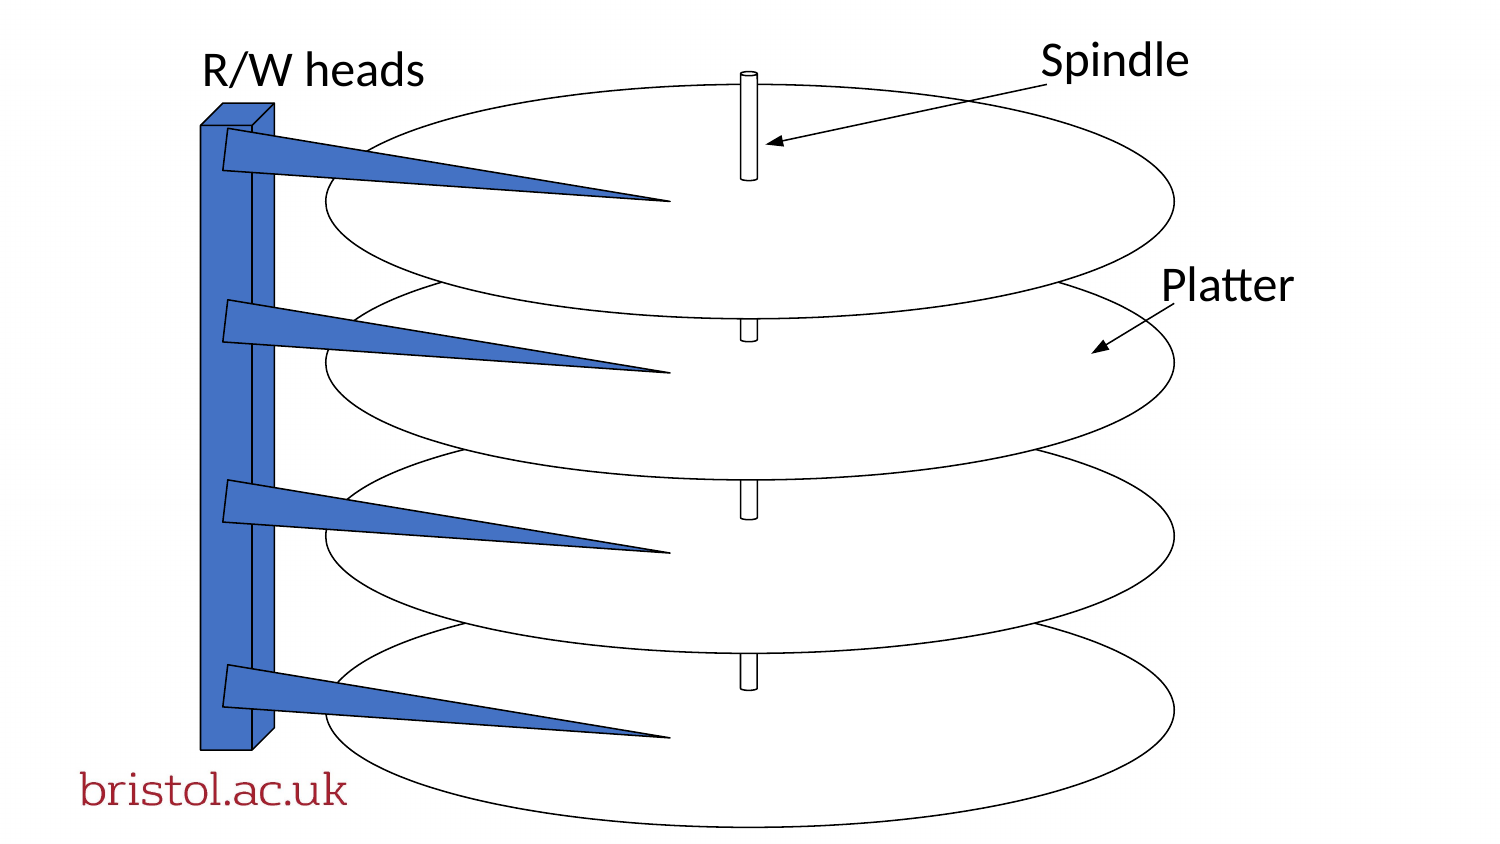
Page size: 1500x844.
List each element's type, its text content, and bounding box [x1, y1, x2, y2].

text_box [200, 71, 1175, 828]
text_box R/W heads [168, 29, 459, 105]
text_box Platter [1142, 243, 1314, 320]
text_box Spindle [1021, 18, 1211, 95]
